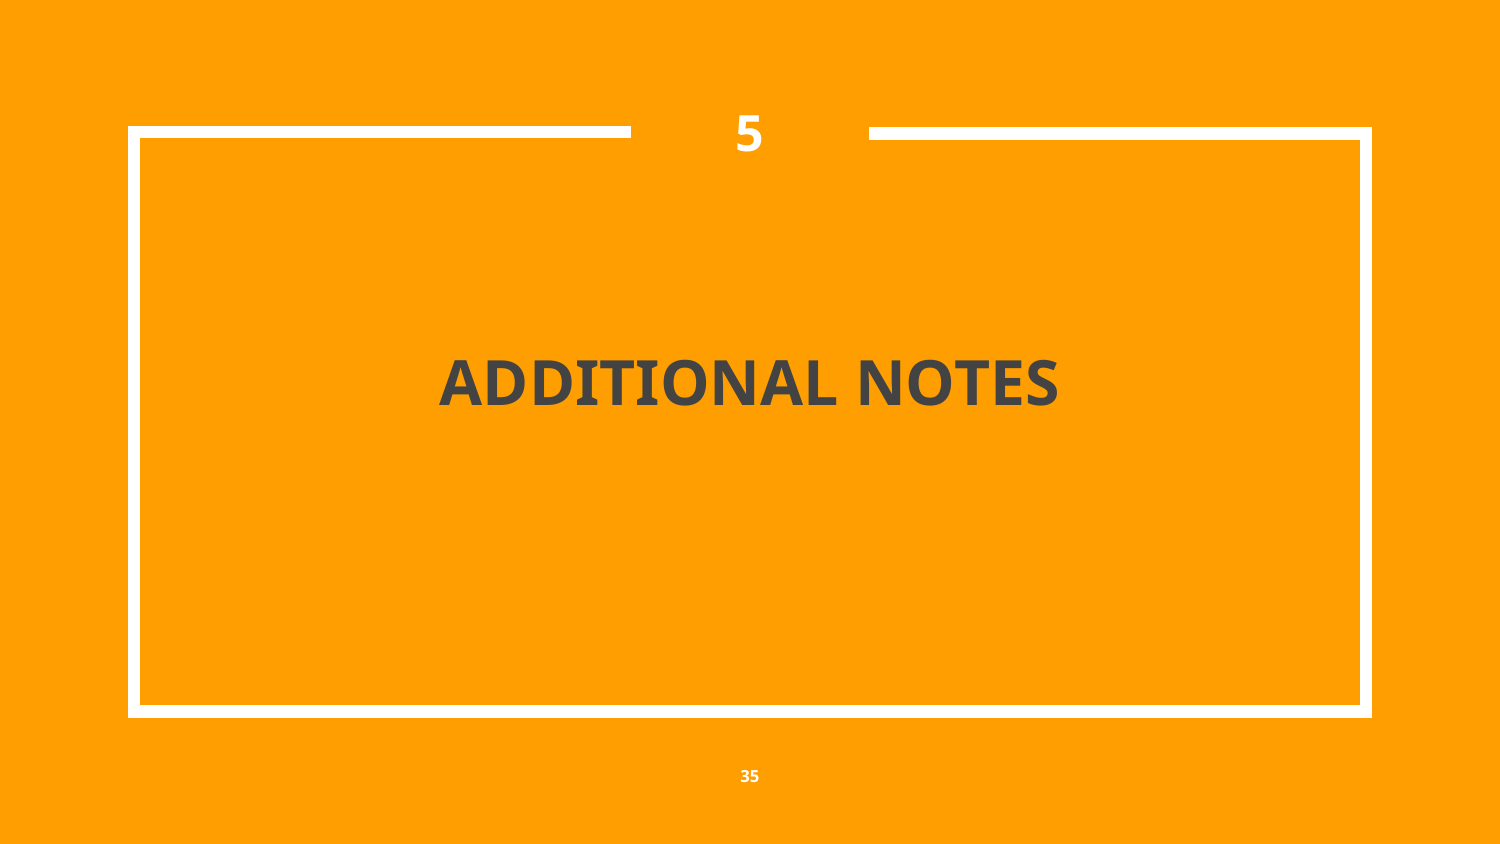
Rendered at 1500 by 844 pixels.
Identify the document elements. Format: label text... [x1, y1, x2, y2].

slide_number <number> [0, 711, 1500, 844]
text_box 5 [633, 86, 867, 178]
title ADDITIONAL NOTES [317, 324, 1183, 433]
